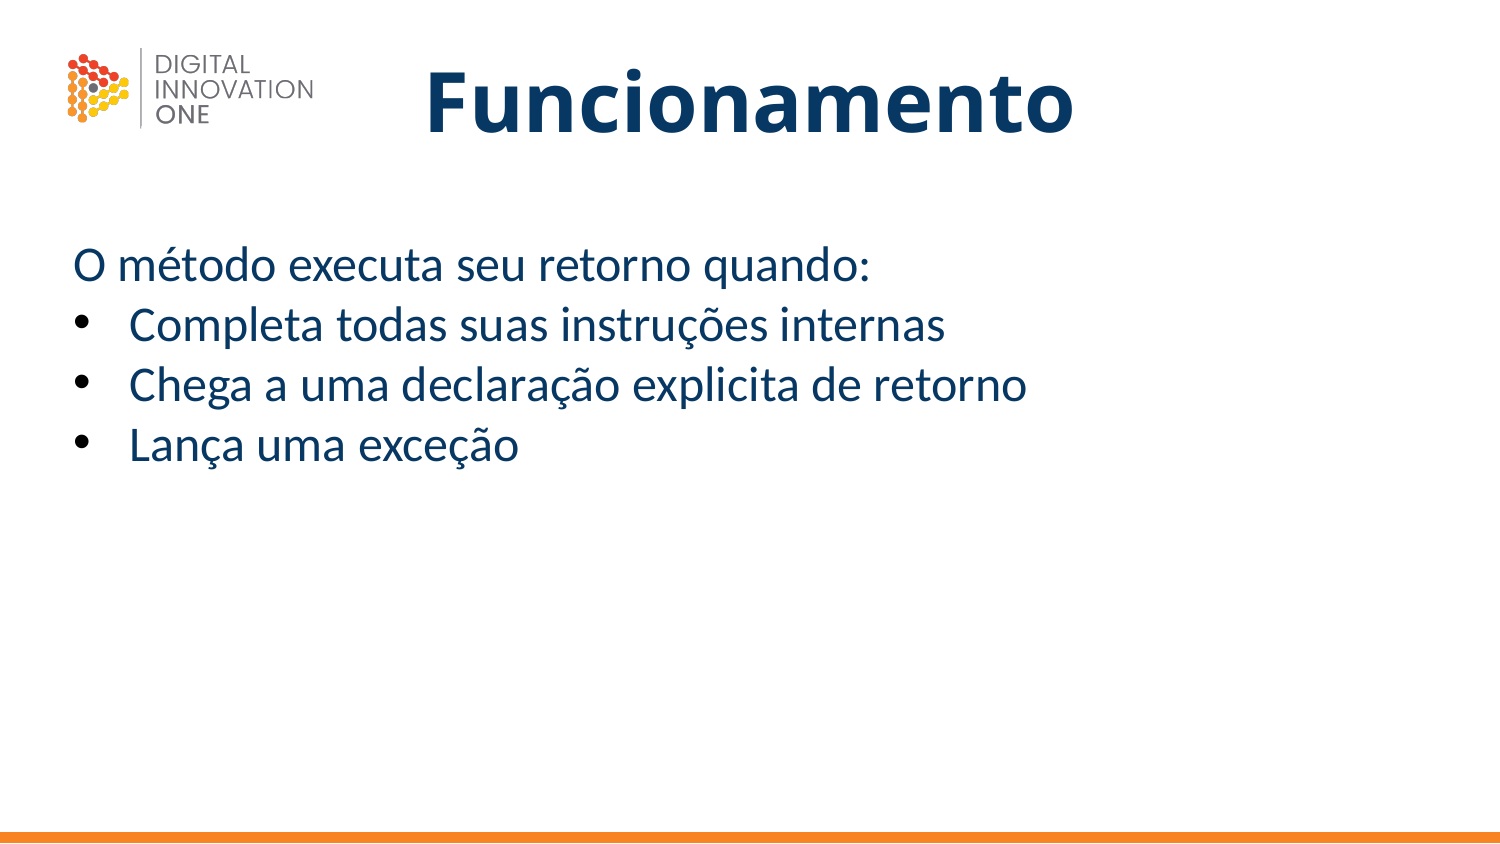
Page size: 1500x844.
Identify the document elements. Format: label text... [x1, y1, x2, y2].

picture [51, 39, 330, 137]
text_box [0, 832, 1500, 843]
subtitle Funcionamento [51, 50, 1449, 148]
text_box O método executa seu retorno quando: Completa todas suas instruções internas Chega a uma declaração explicita de retorno Lança uma exceção [58, 216, 1449, 717]
